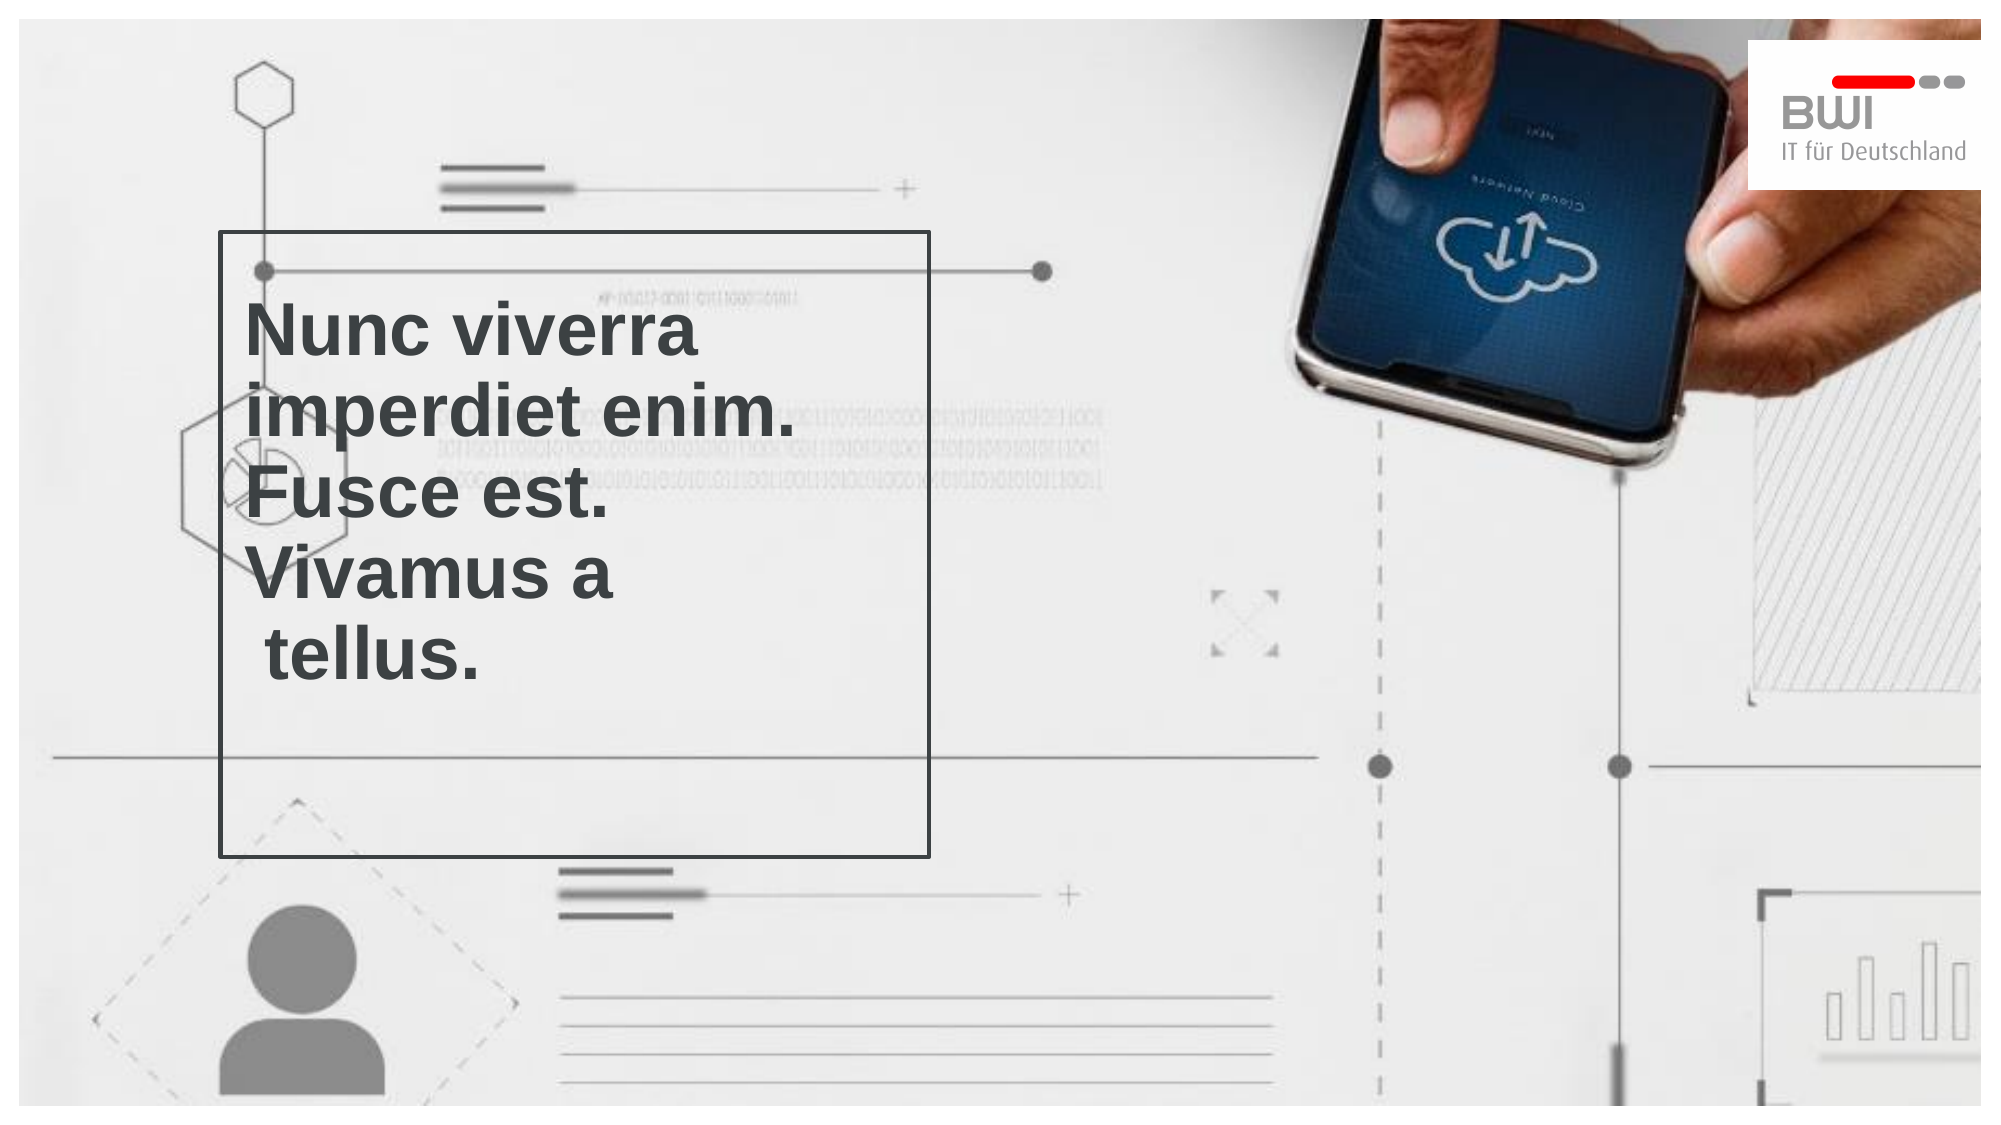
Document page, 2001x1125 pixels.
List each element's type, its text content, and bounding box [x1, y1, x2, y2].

picture [19, 19, 2000, 1106]
title Nunc viverra imperdiet enim. Fusce est. Vivamus a tellus. [220, 231, 930, 857]
